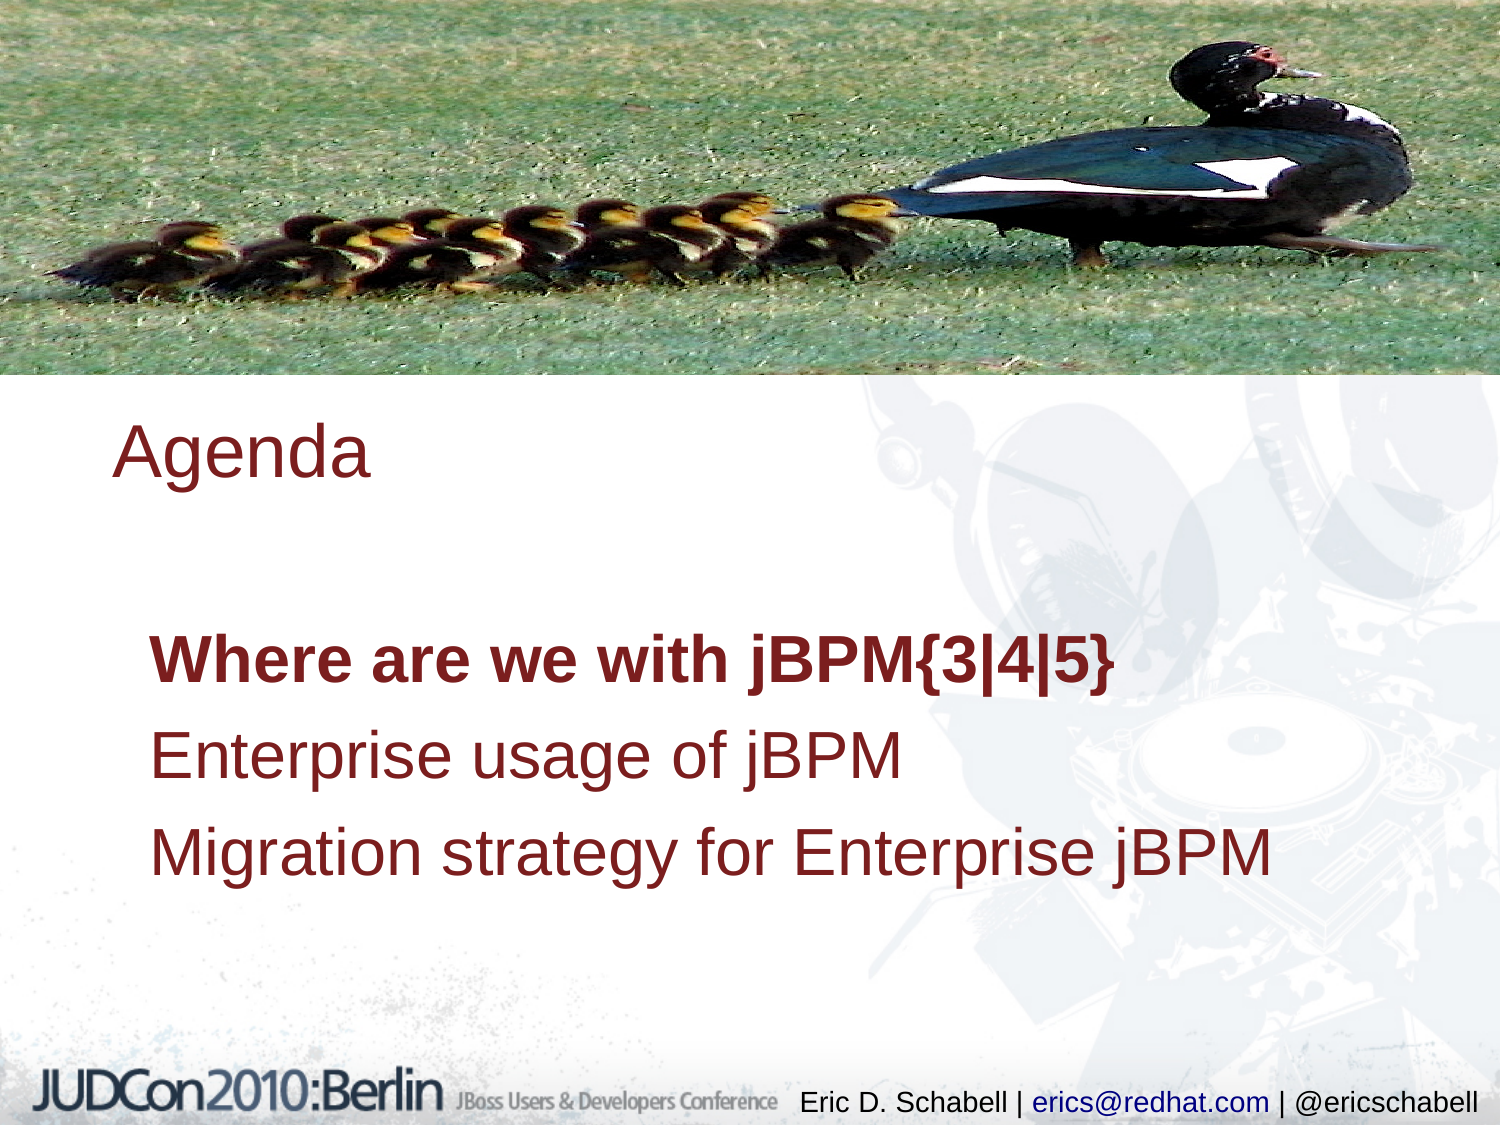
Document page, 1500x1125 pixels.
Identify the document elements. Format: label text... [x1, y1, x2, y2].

picture [0, 0, 1500, 1125]
subtitle Agenda Where are we with jBPM{3|4|5} Enterprise usage of jBPM Migration strategy for Enterprise jBPM [112, 376, 1388, 1125]
